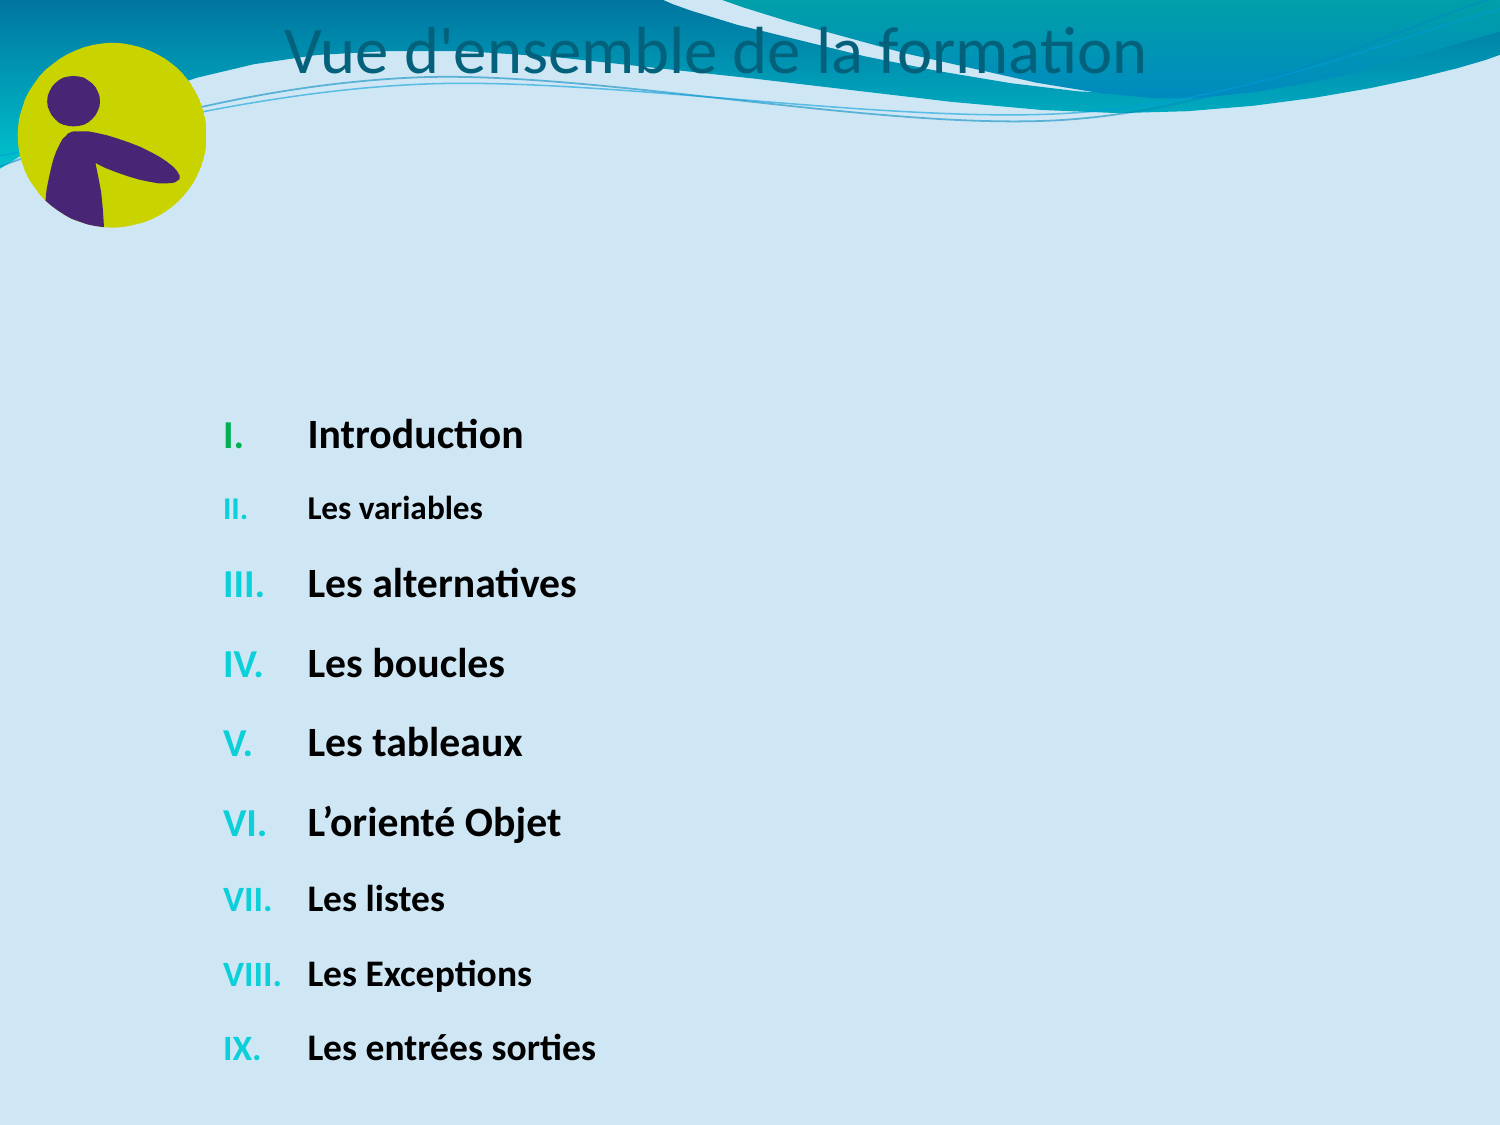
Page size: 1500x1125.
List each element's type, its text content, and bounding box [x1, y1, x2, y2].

list Introduction Les variables Les alternatives Les boucles Les tableaux L’orienté Objet Les listes Les Exceptions Les entrées sorties [194, 160, 1426, 1067]
title Vue d'ensemble de la formation [269, 0, 1500, 188]
